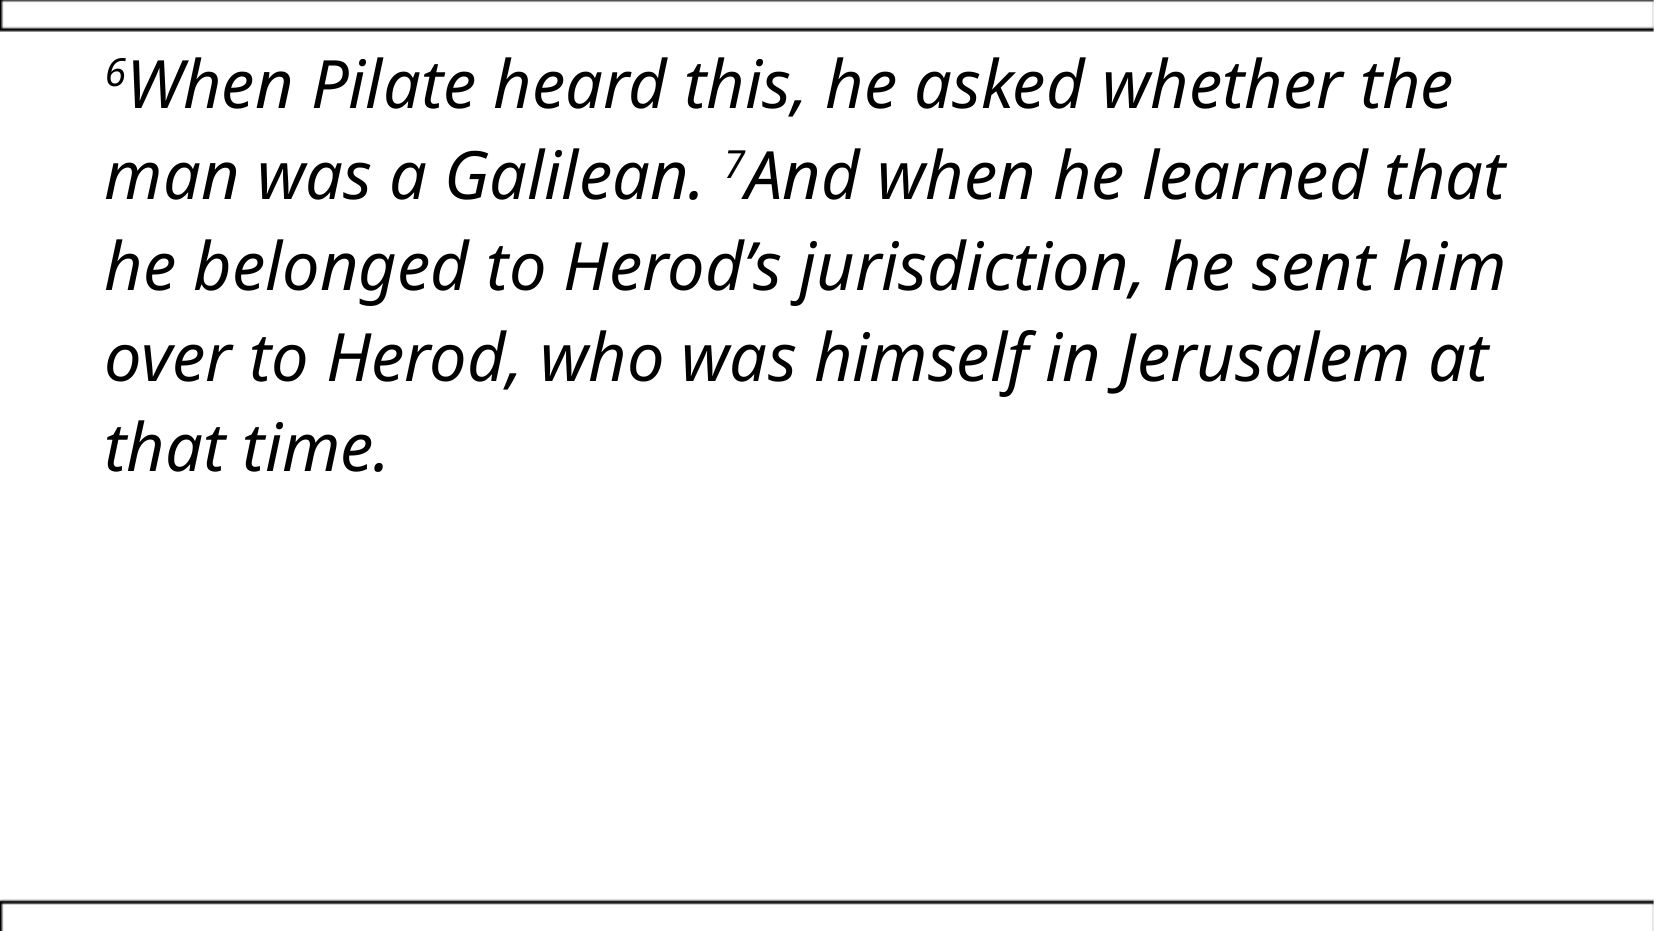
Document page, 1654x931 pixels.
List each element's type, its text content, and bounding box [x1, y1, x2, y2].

picture [0, 0, 1654, 931]
text_box 6When Pilate heard this, he asked whether the man was a Galilean. 7And when he learned that he belonged to Herod’s jurisdiction, he sent him over to Herod, who was himself in Jerusalem at that time. [90, 30, 1576, 489]
